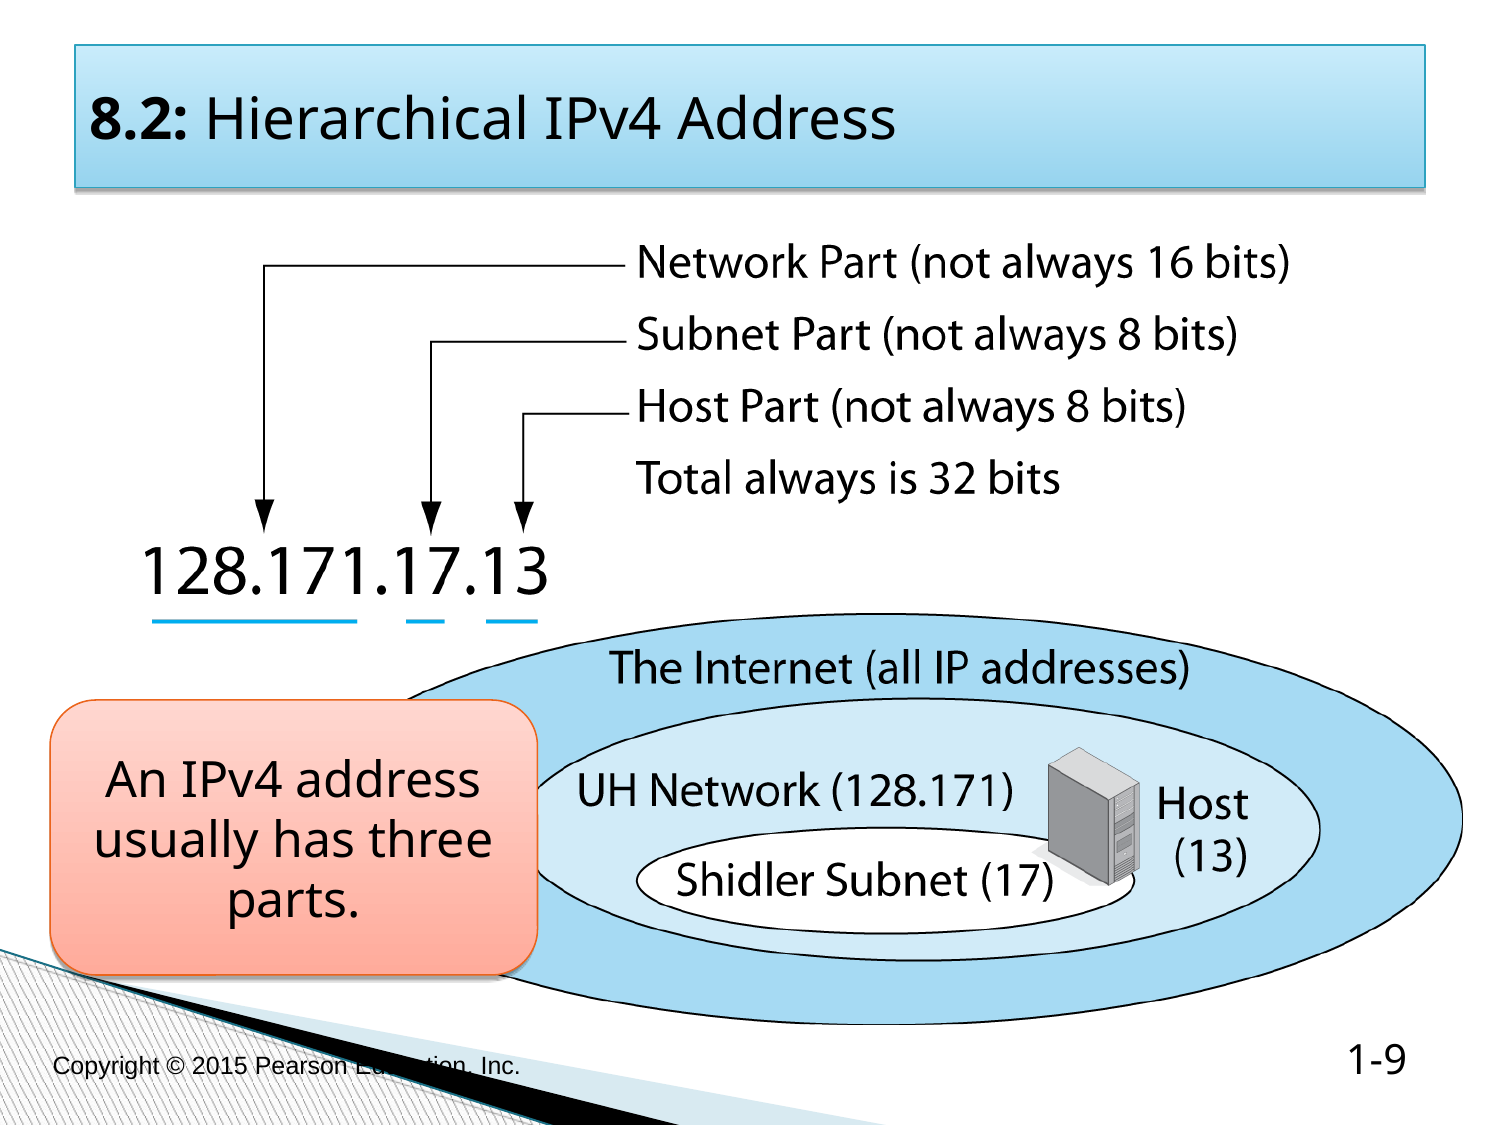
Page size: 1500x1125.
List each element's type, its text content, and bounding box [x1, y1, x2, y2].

footer Copyright © 2015 Pearson Education, Inc. [37, 1040, 550, 1088]
slide_number 1-<number> [1287, 1037, 1423, 1098]
picture [0, 237, 1463, 1125]
text_box An IPv4 address usually has three parts. [50, 699, 538, 976]
title 8.2: Hierarchical IPv4 Address [75, 45, 1425, 188]
